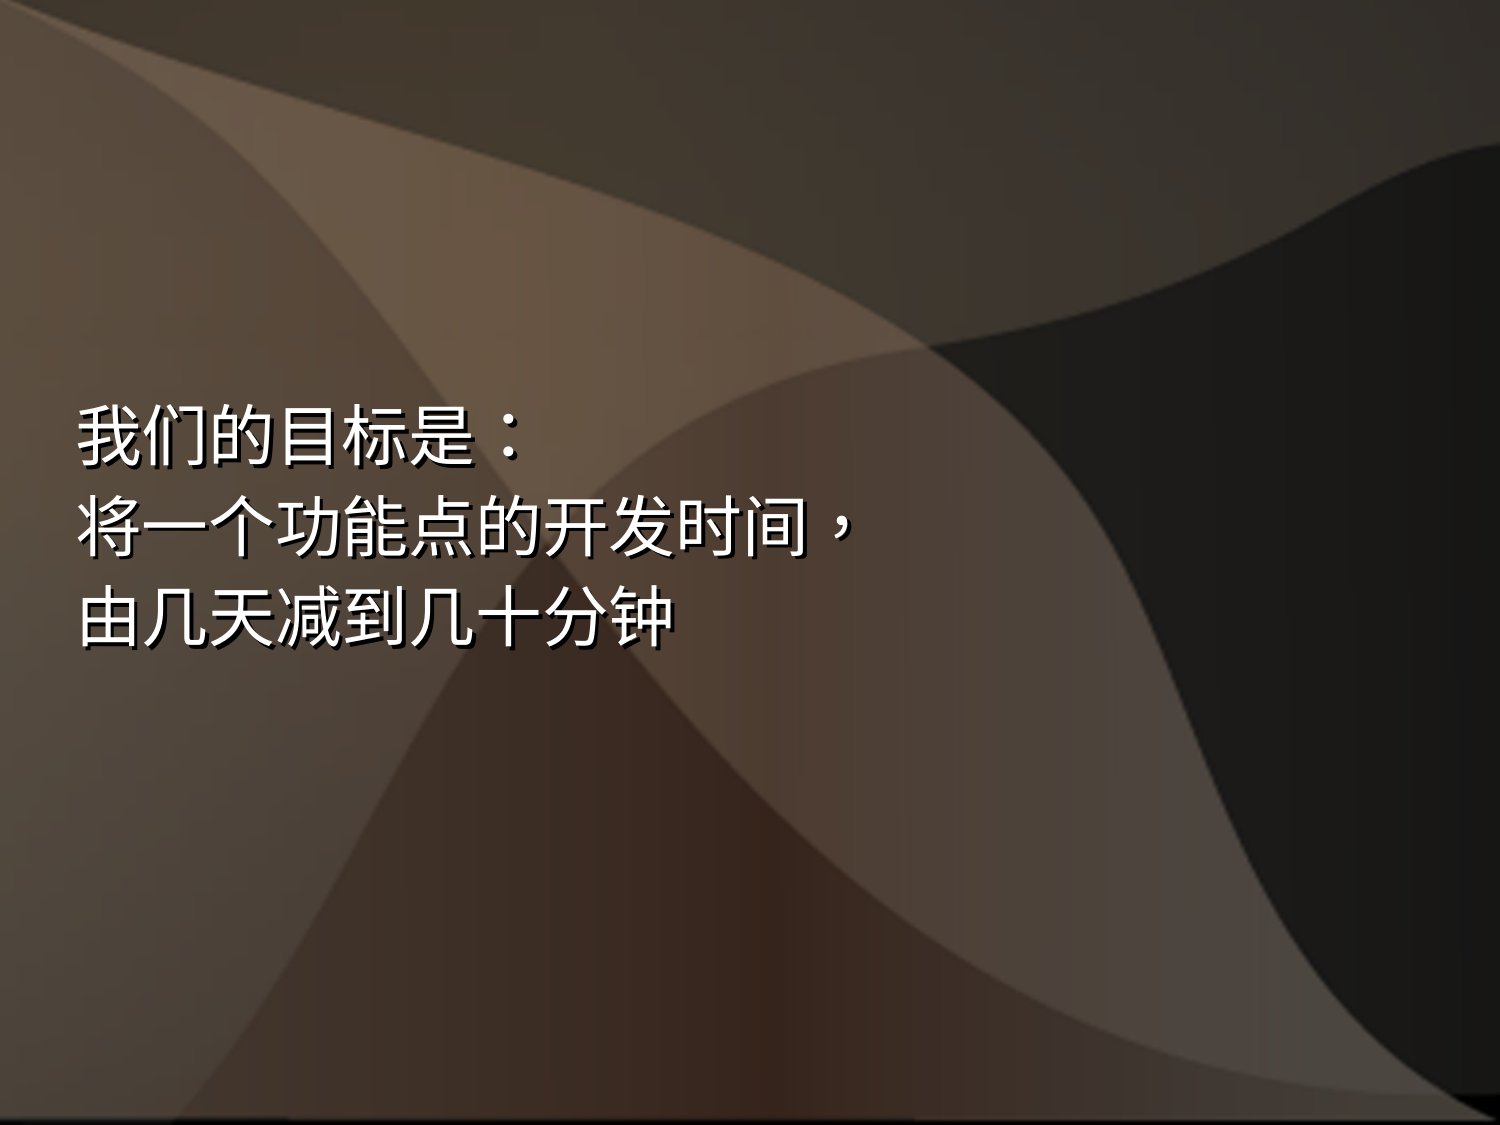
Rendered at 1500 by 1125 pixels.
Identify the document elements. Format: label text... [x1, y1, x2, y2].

picture [0, 0, 1500, 1125]
subtitle 我们的目标是： 将一个功能点的开发时间， 由几天减到几十分钟 [75, 44, 1425, 1006]
